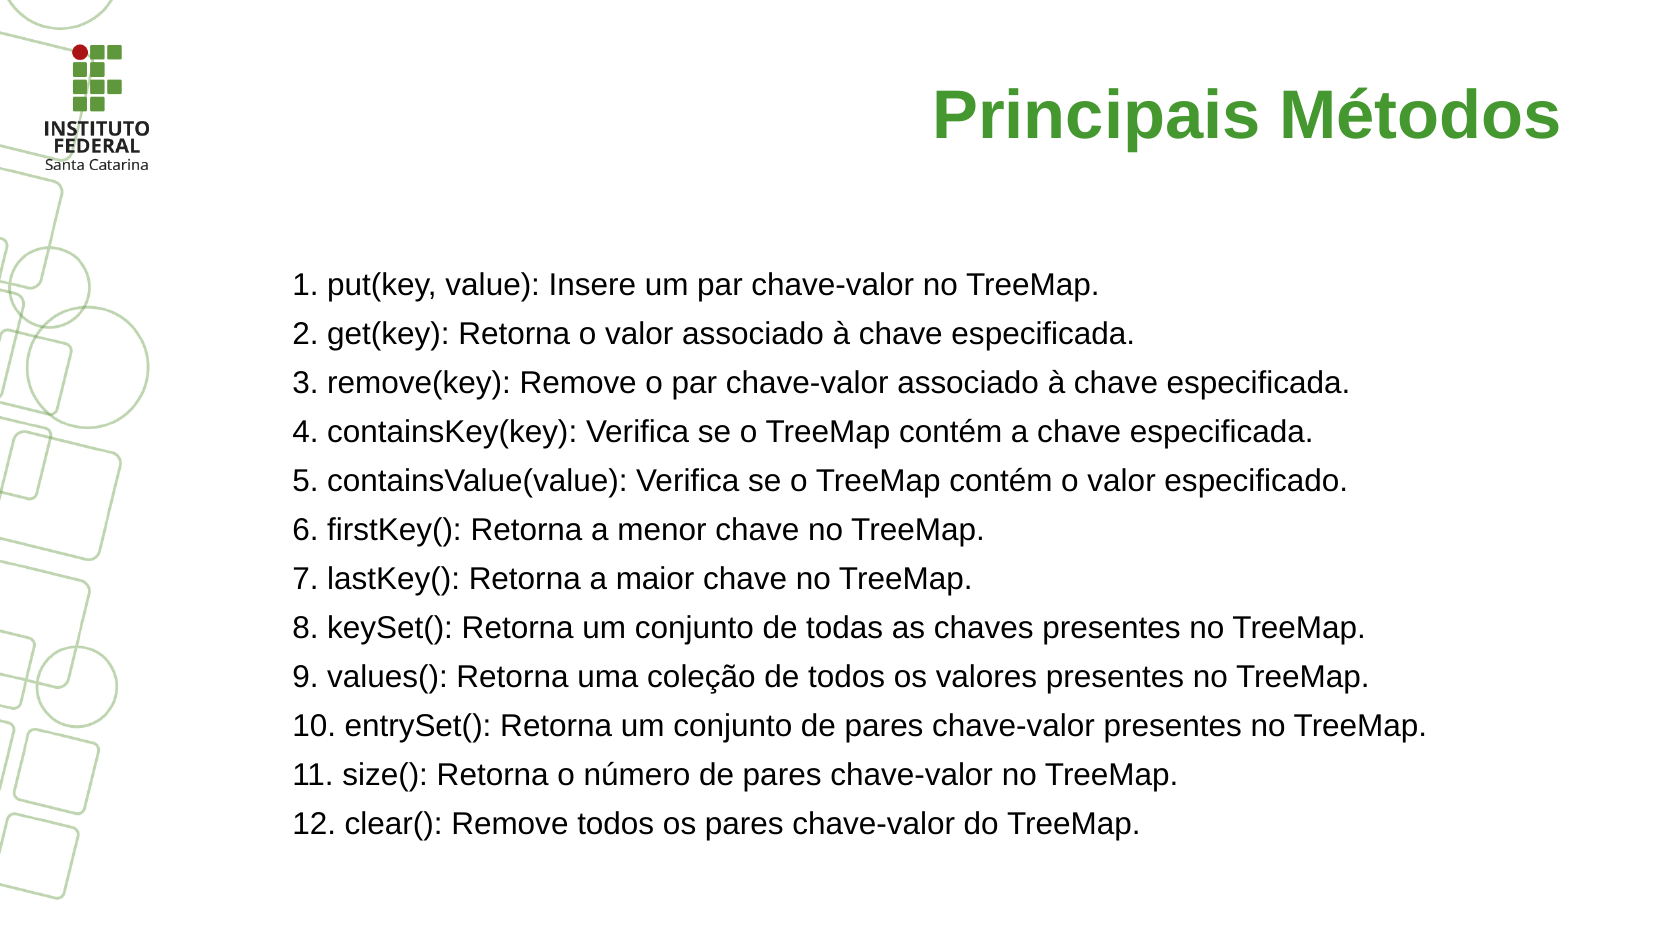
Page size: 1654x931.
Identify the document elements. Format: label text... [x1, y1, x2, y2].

title Principais Métodos [259, 37, 1571, 193]
list 1. put(key, value): Insere um par chave-valor no TreeMap. 2. get(key): Retorna o valor associado à chave especificada. 3. remove(key): Remove o par chave-valor associado à chave especificada. 4. containsKey(key): Verifica se o TreeMap contém a chave especificada. 5. containsValue(value): Verifica se o TreeMap contém o valor especificado. 6. firstKey(): Retorna a menor chave no TreeMap. 7. lastKey(): Retorna a maior chave no TreeMap. 8. keySet(): Retorna um conjunto de todas as chaves presentes no TreeMap. 9. values(): Retorna uma coleção de todos os valores presentes no TreeMap. 10. entrySet(): Retorna um conjunto de pares chave-valor presentes no TreeMap. 11. size(): Retorna o número de pares chave-valor no TreeMap. 12. clear(): Remove todos os pares chave-valor do TreeMap. [212, 217, 1571, 848]
picture [0, 0, 1317, 931]
